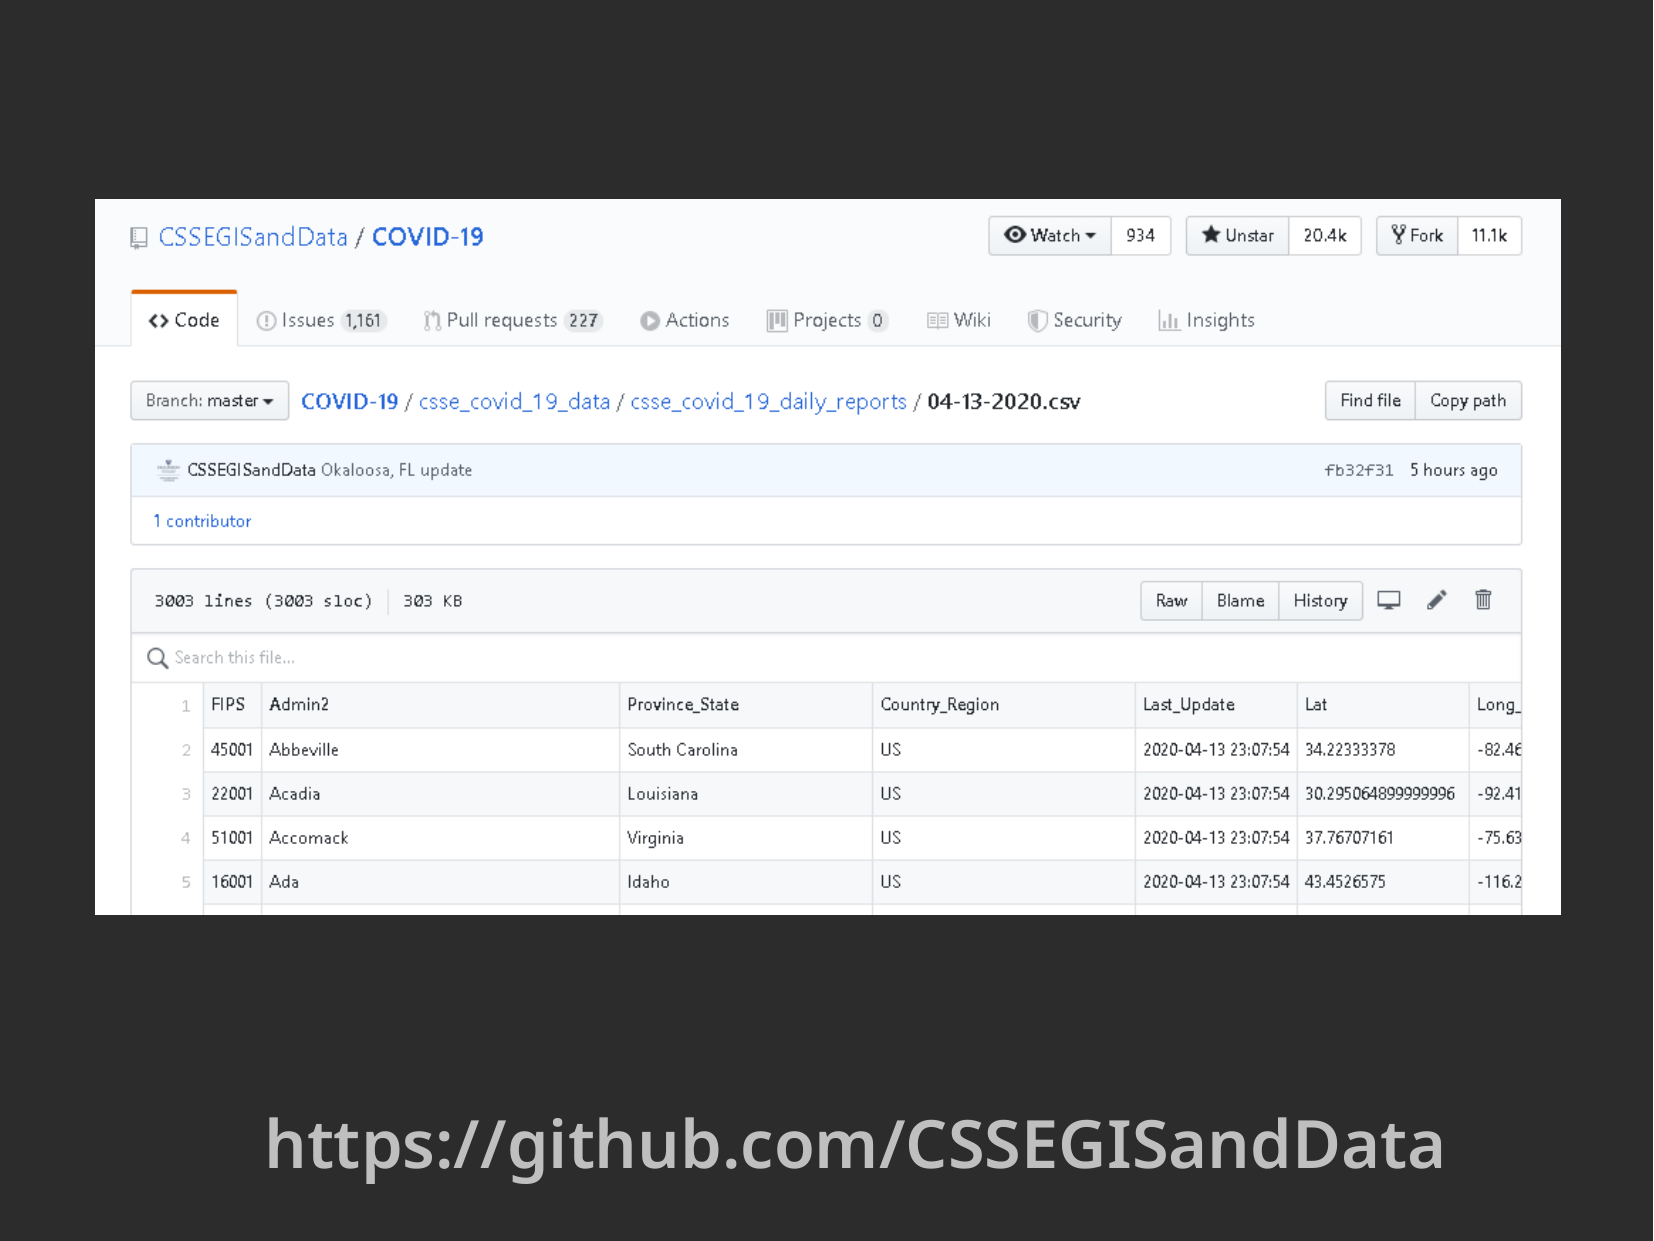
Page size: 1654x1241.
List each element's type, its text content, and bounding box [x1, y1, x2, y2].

list https://github.com/CSSEGISandData [53, 1097, 1589, 1203]
picture [95, 199, 1561, 916]
